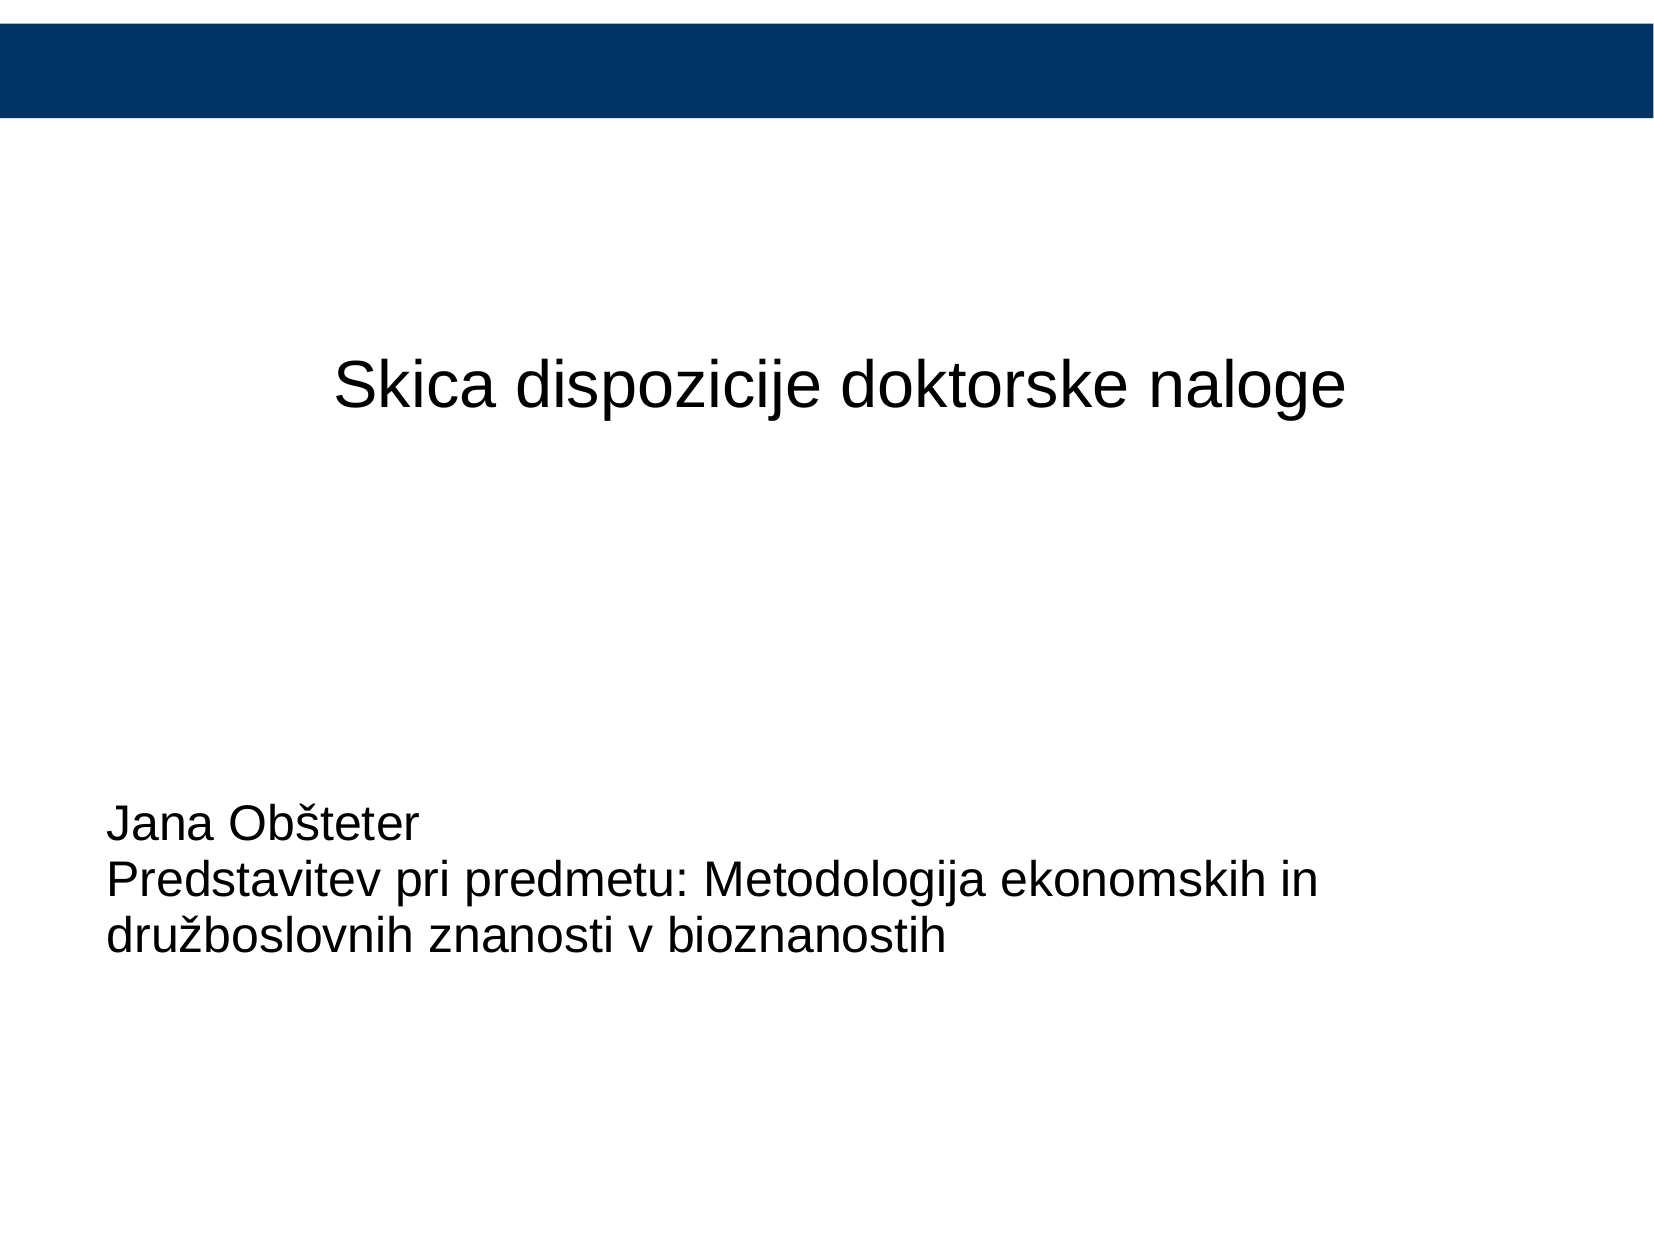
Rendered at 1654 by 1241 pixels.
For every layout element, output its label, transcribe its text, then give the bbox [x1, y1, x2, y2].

text_box [0, 23, 1654, 119]
subtitle Skica dispozicije doktorske naloge Jana Obšteter Predstavitev pri predmetu: Metodologija ekonomskih in družboslovnih znanosti v bioznanostih [106, 295, 1595, 1015]
